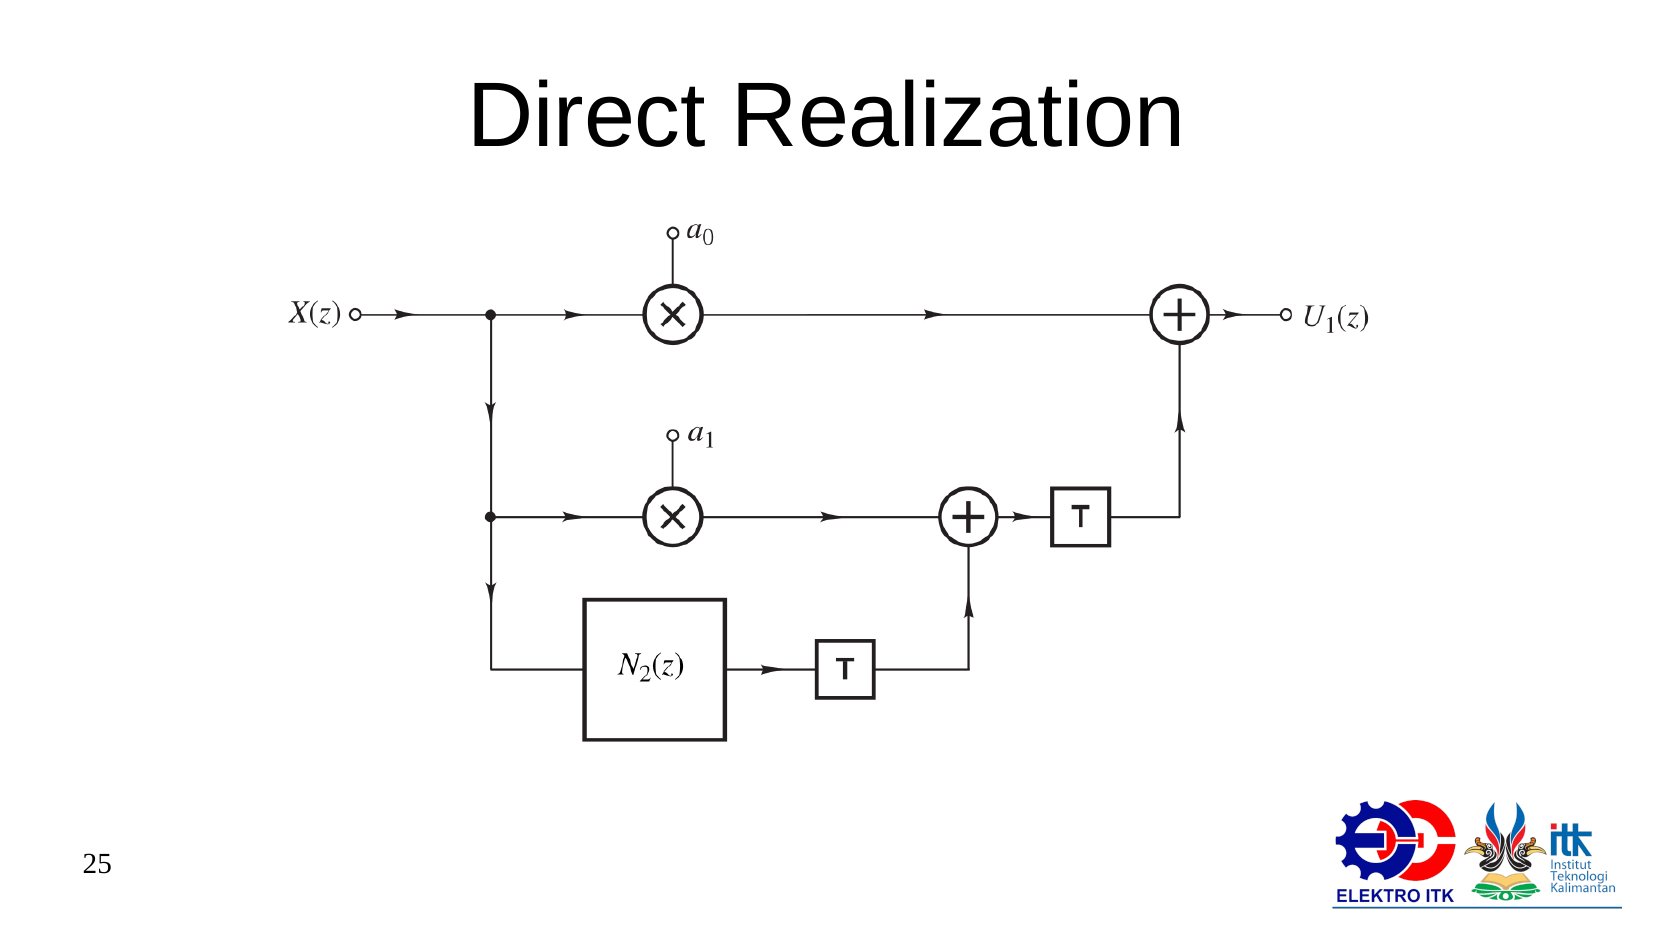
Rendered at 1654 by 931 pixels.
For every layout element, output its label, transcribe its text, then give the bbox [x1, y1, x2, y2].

picture [1332, 800, 1622, 918]
picture [280, 217, 1373, 758]
title Direct Realization [82, 37, 1571, 193]
